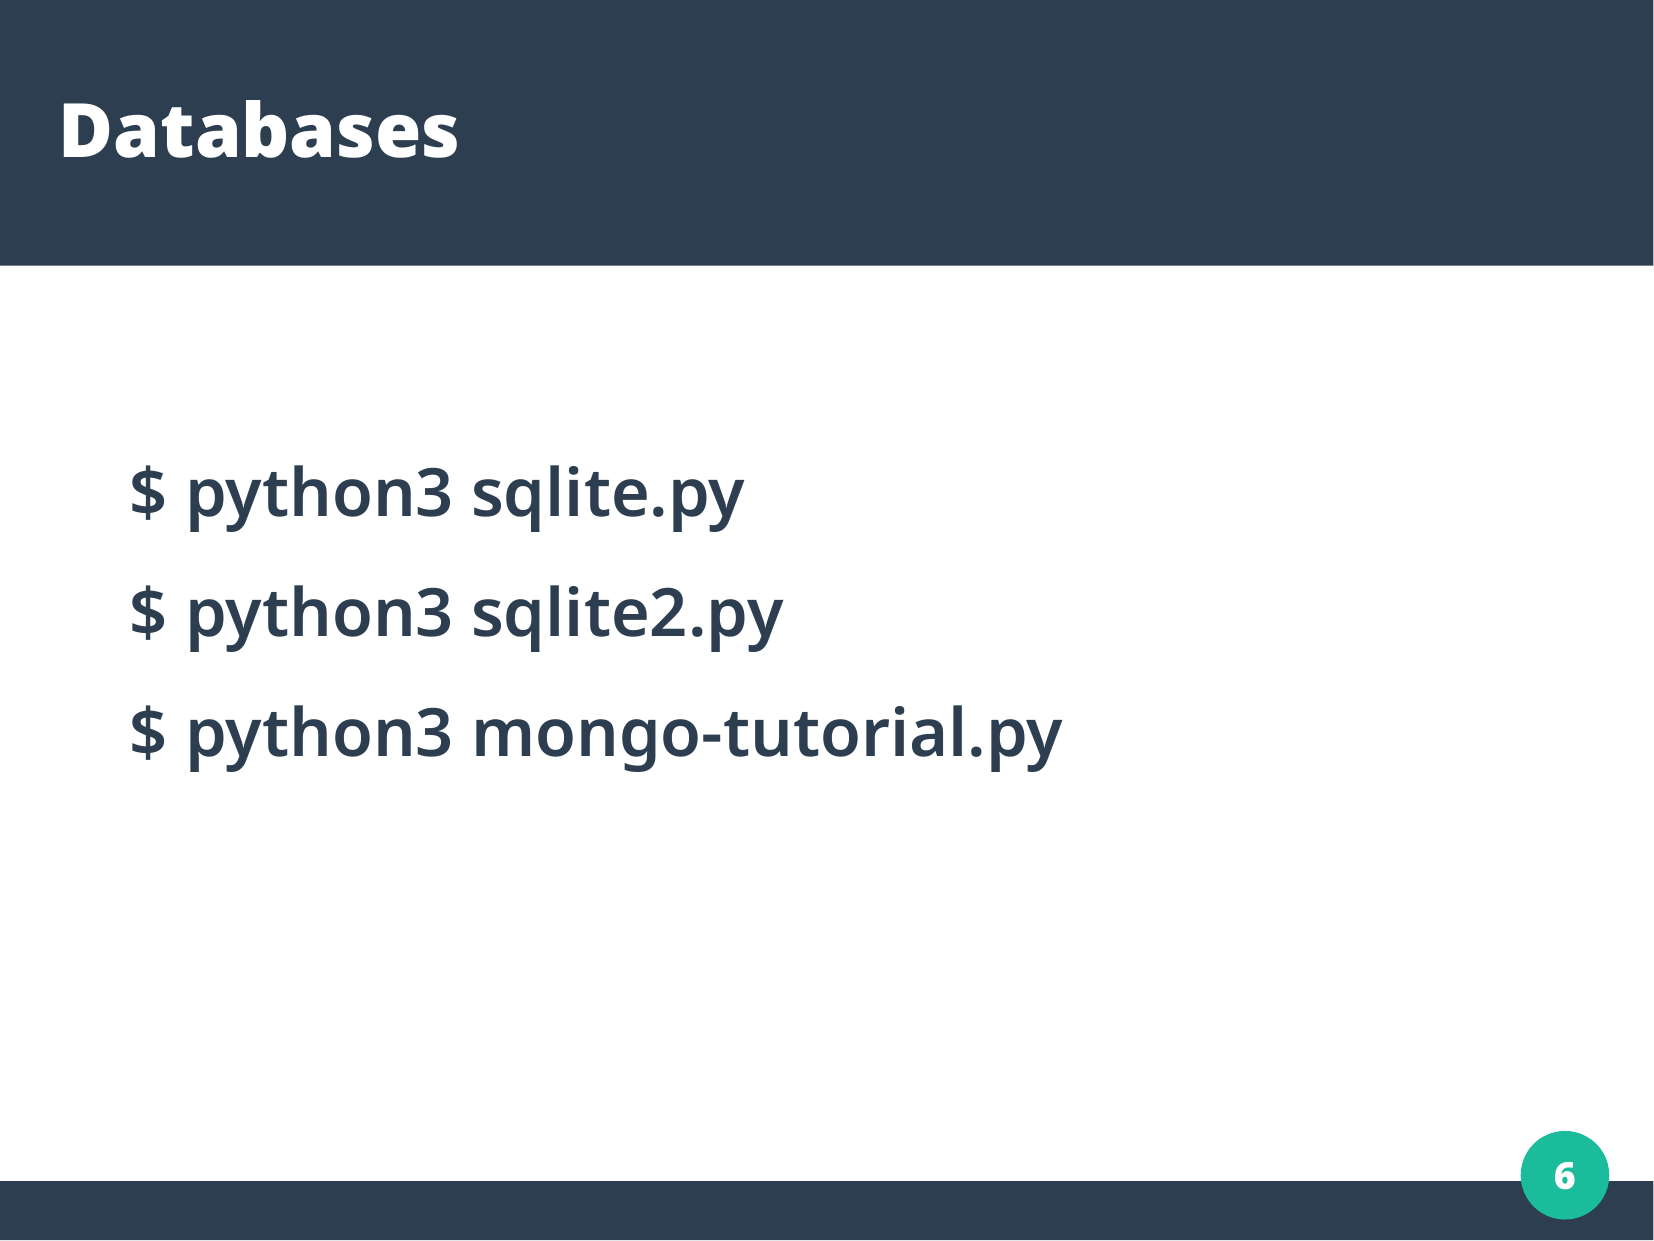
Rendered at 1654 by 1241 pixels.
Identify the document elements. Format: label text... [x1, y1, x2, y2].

title Databases [59, 49, 1595, 207]
list $ python3 sqlite.py $ python3 sqlite2.py $ python3 mongo-tutorial.py [59, 324, 1595, 1152]
